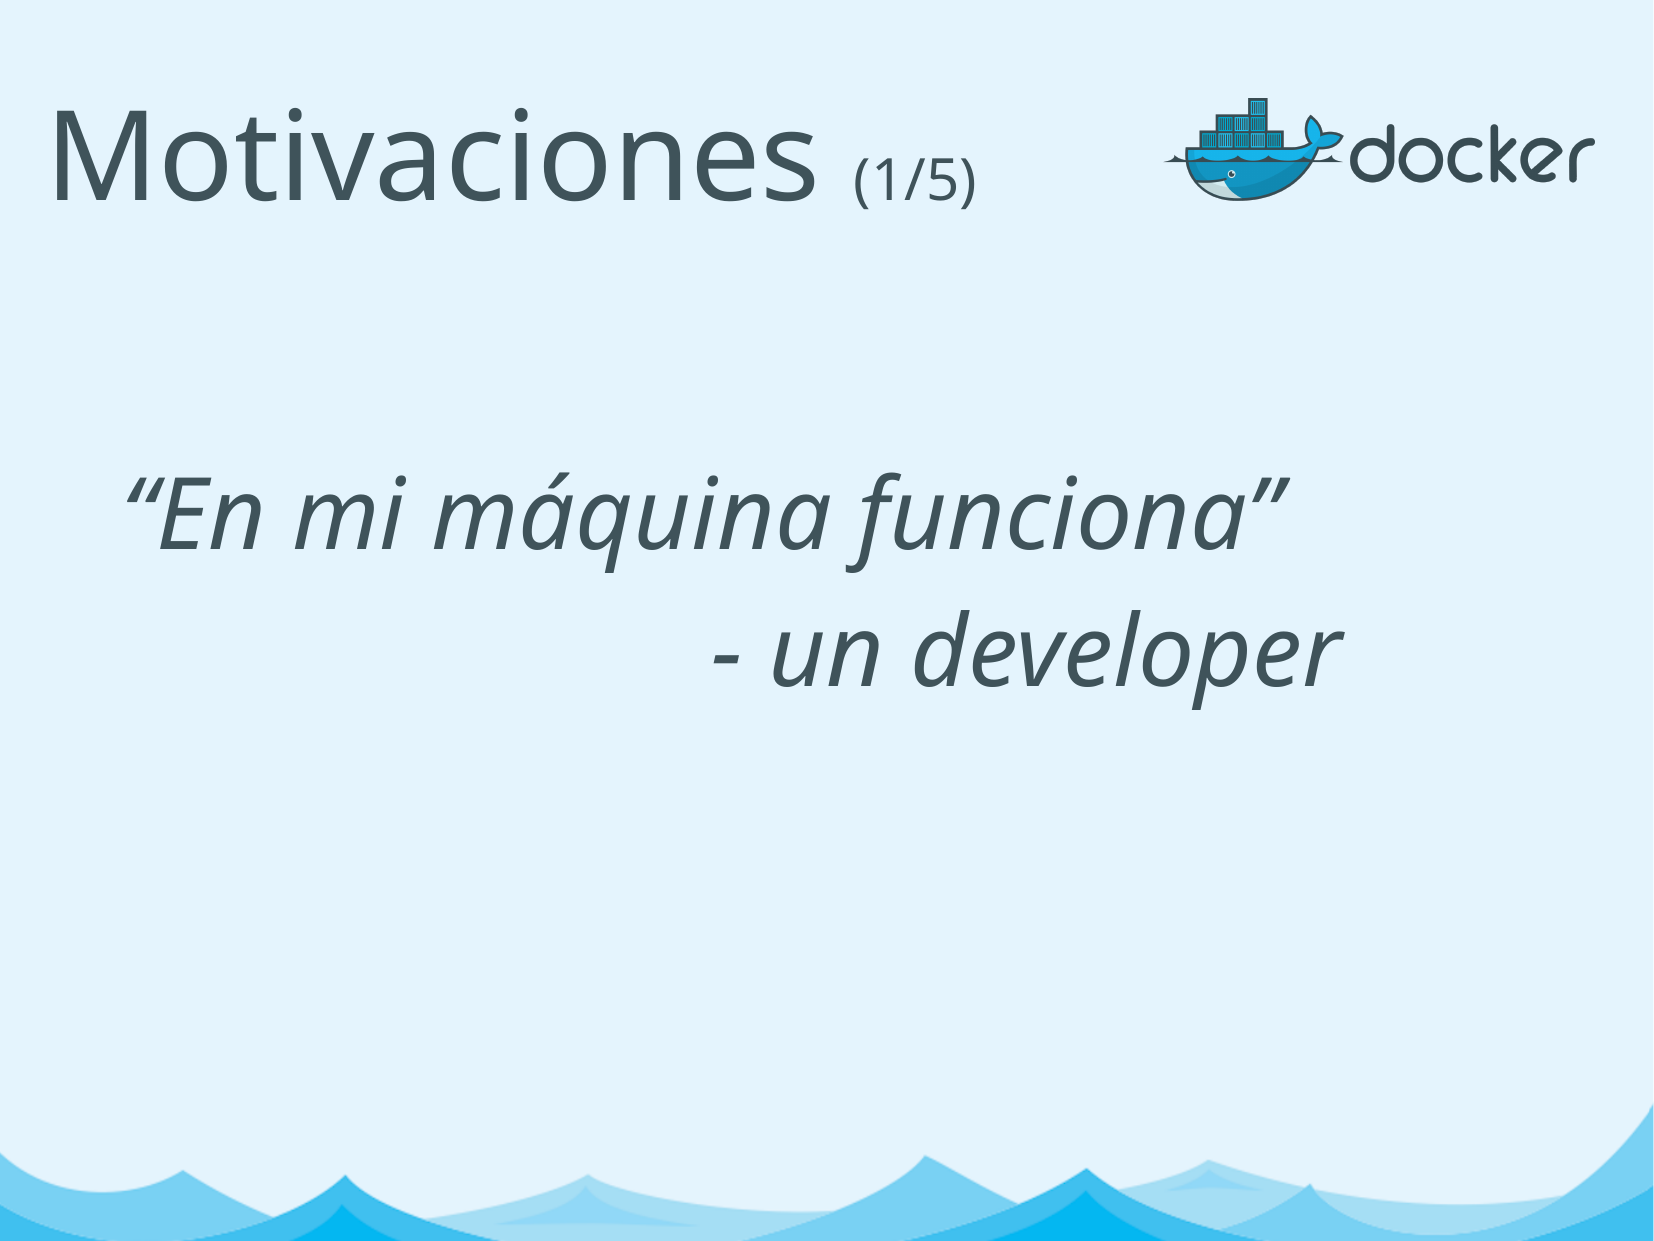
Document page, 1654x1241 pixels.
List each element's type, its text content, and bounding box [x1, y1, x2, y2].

picture [1163, 98, 1595, 201]
text_box Motivaciones (1/5) [30, 59, 916, 252]
picture [0, 1101, 1654, 1241]
text_box “En mi máquina funciona” - un developer [106, 435, 1583, 805]
